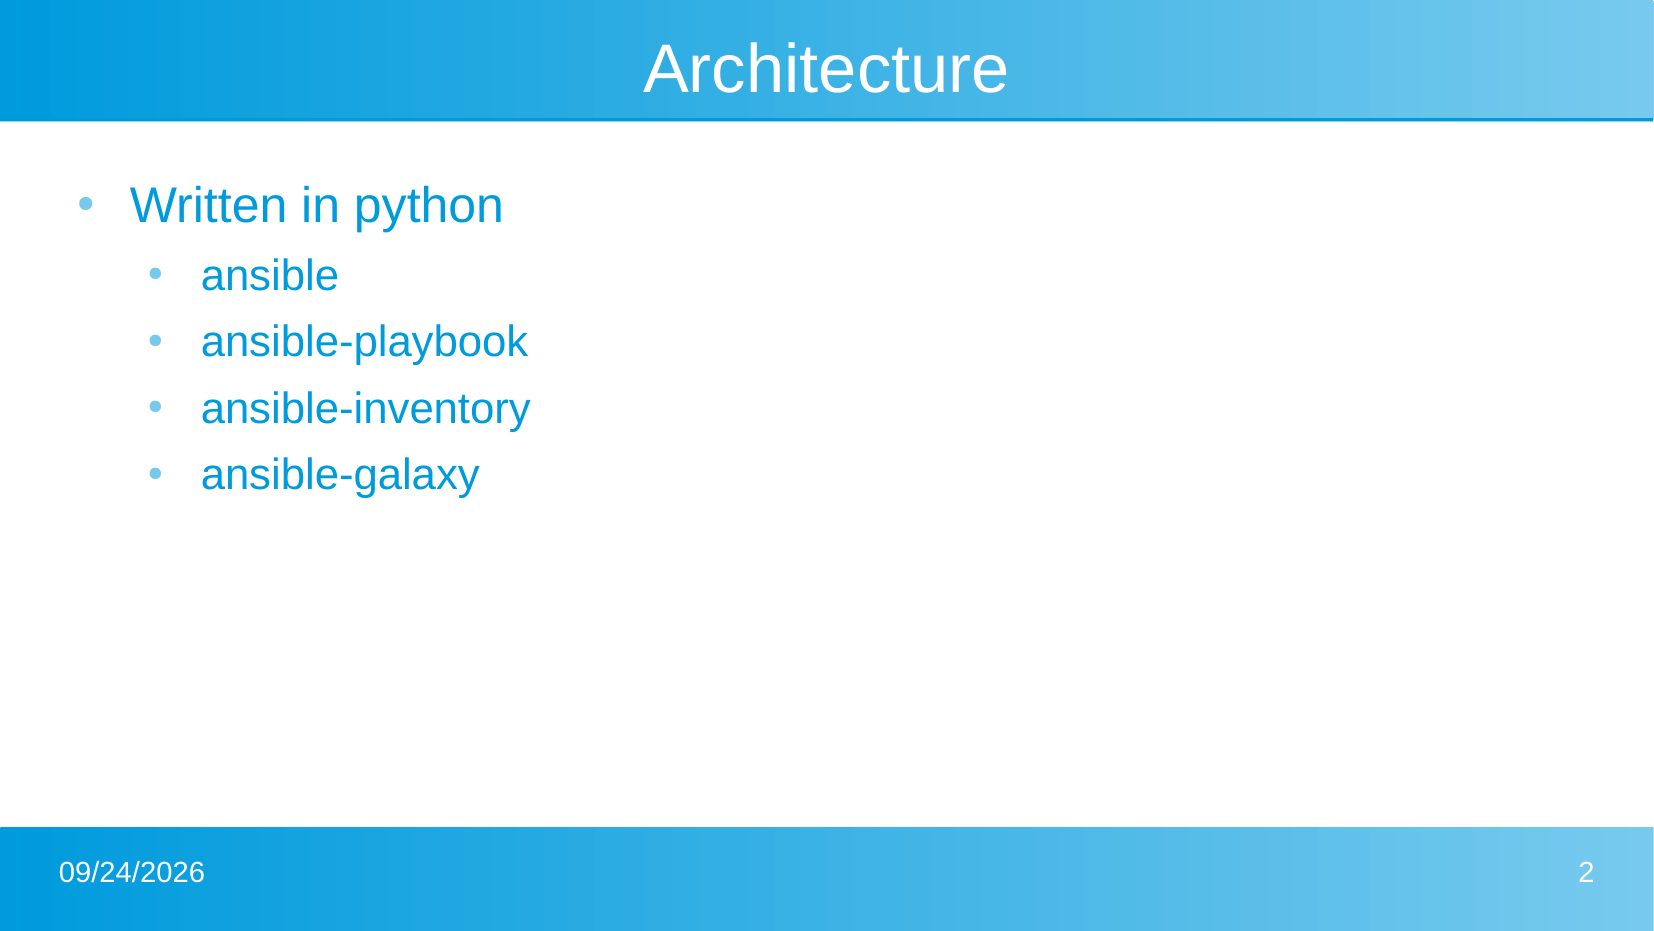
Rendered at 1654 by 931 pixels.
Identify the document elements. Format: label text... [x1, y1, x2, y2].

list Written in python ansible ansible-playbook ansible-inventory ansible-galaxy [59, 177, 1595, 768]
title Architecture [59, 29, 1595, 108]
